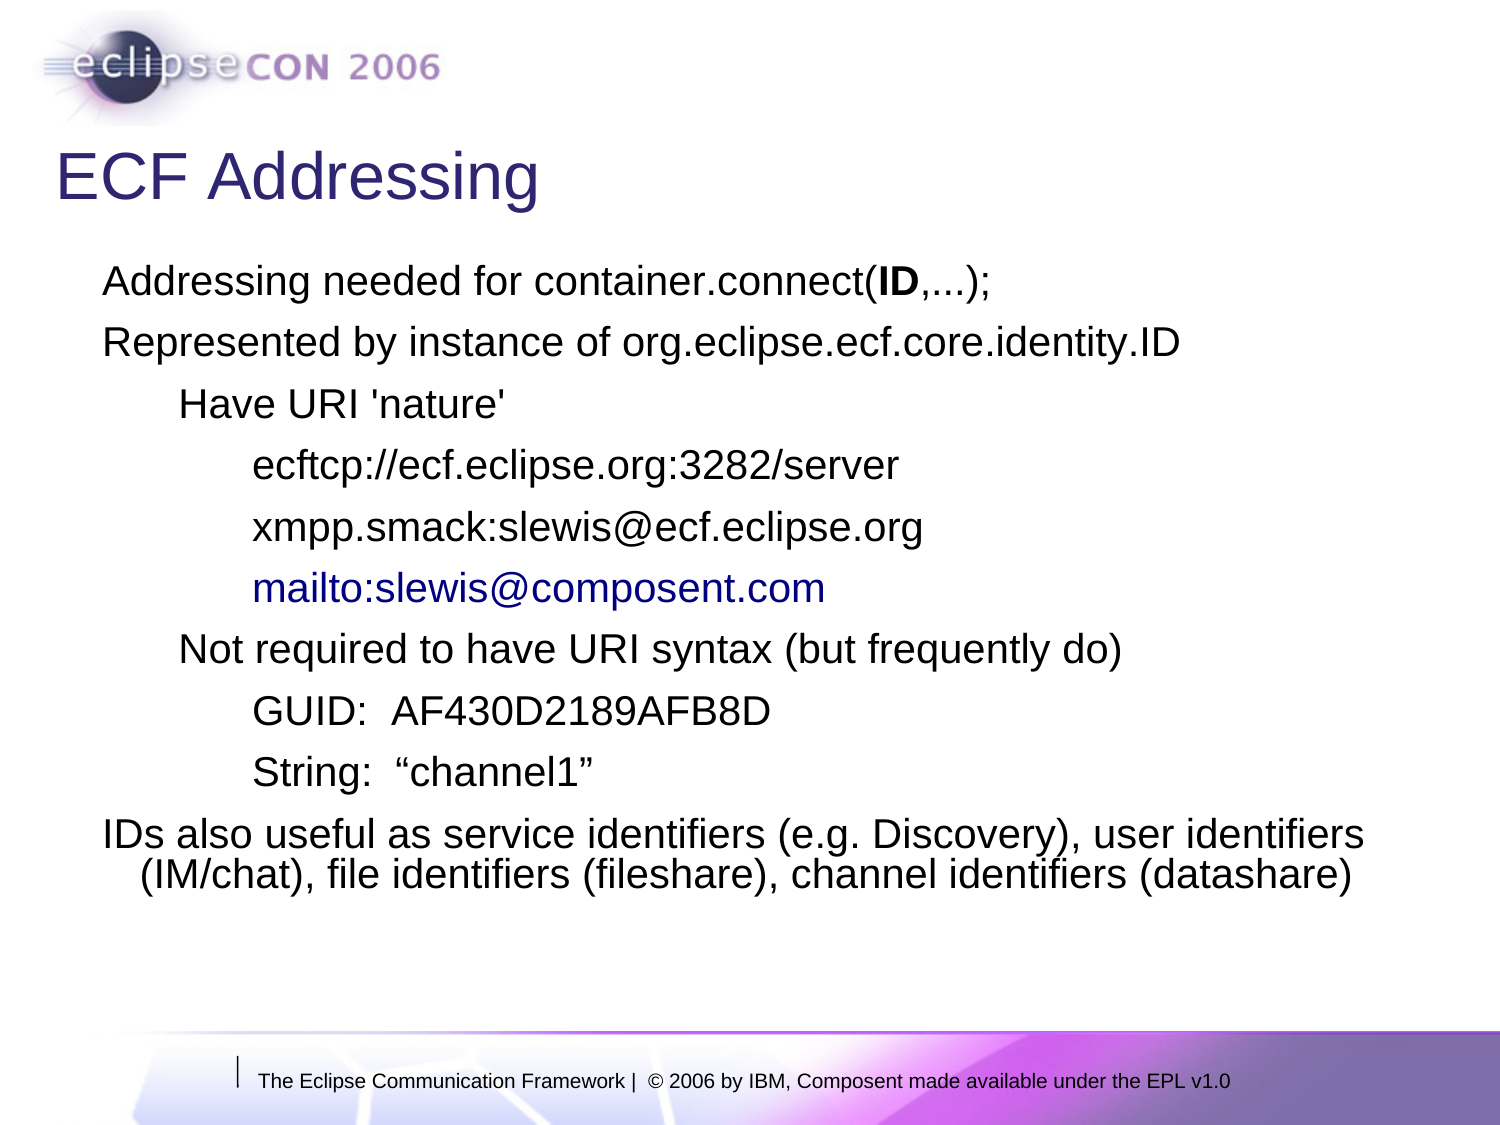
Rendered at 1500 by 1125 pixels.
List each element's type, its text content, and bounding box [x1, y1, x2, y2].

list Addressing needed for container.connect(ID,...); Represented by instance of org.eclipse.ecf.core.identity.ID Have URI 'nature' ecftcp://ecf.eclipse.org:3282/server xmpp.smack:slewis@ecf.eclipse.org mailto:slewis@composent.com Not required to have URI syntax (but frequently do) GUID: AF430D2189AFB8D String: “channel1” IDs also useful as service identifiers (e.g. Discovery), user identifiers (IM/chat), file identifiers (fileshare), channel identifiers (datashare) [102, 263, 1380, 990]
picture [0, 1031, 1500, 1125]
title ECF Addressing [55, 140, 1408, 223]
picture [31, 10, 1040, 126]
